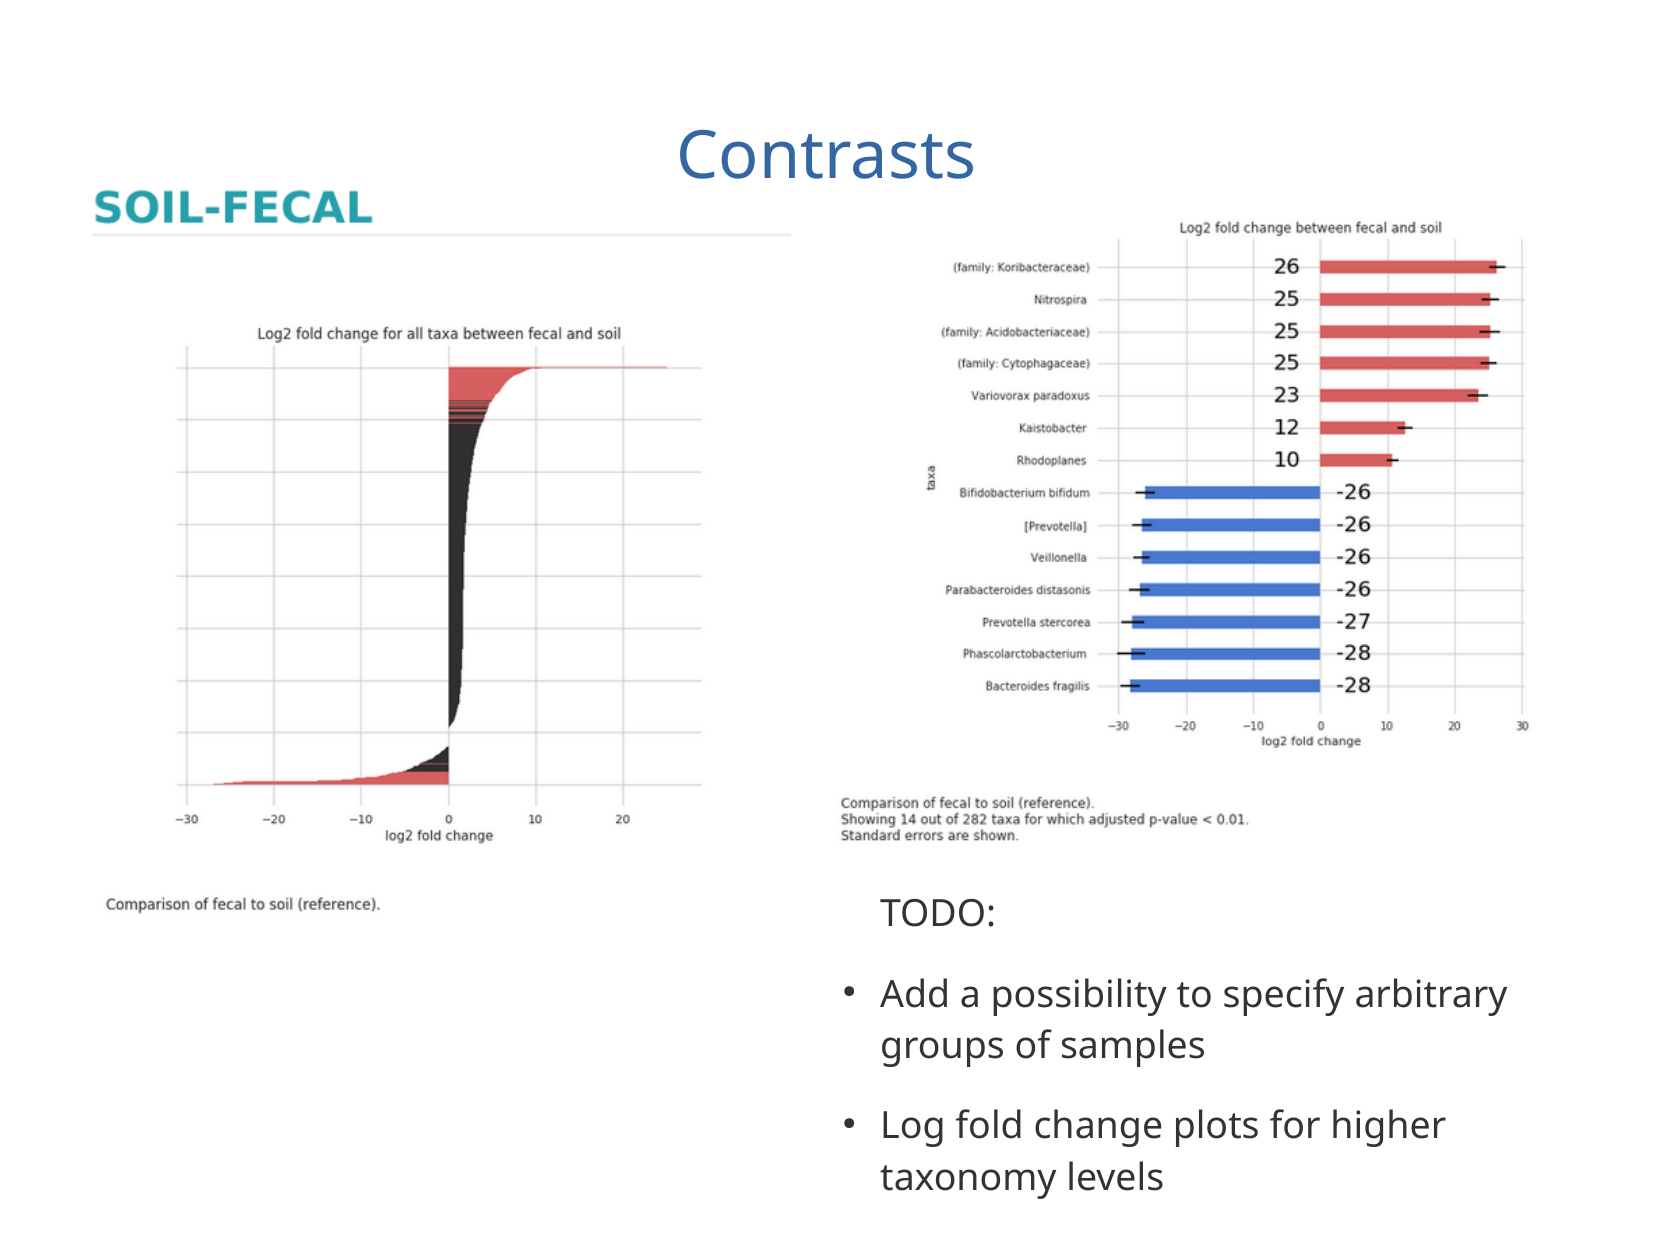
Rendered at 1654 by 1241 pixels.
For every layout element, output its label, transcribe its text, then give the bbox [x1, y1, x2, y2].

picture [90, 189, 791, 961]
title Contrasts [82, 49, 1571, 257]
list TODO: Add a possibility to specify arbitrary groups of samples Log fold change plots for higher taxonomy levels [825, 886, 1561, 1231]
picture [808, 134, 1611, 888]
